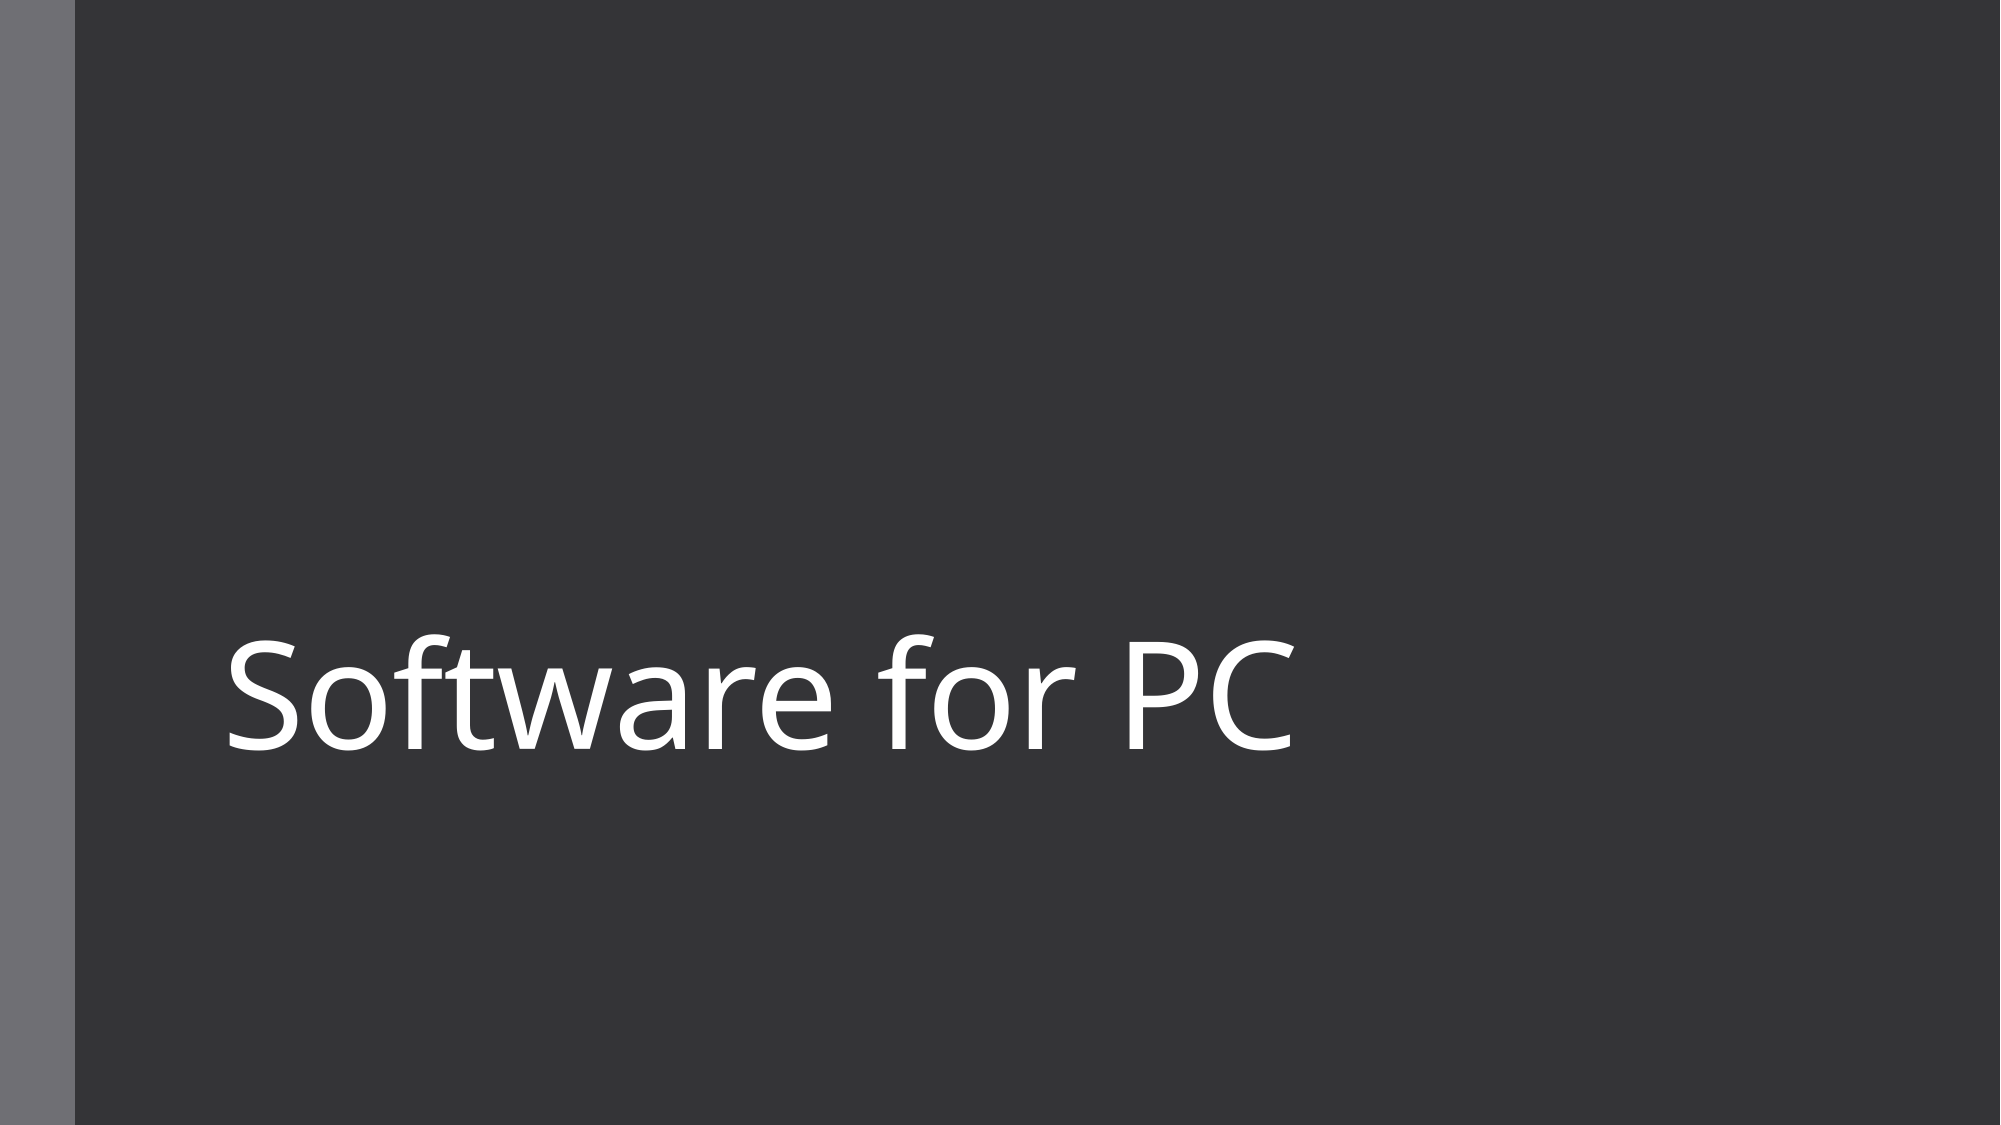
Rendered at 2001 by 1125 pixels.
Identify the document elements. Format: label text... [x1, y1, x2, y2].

title Software for PC [206, 124, 1752, 788]
